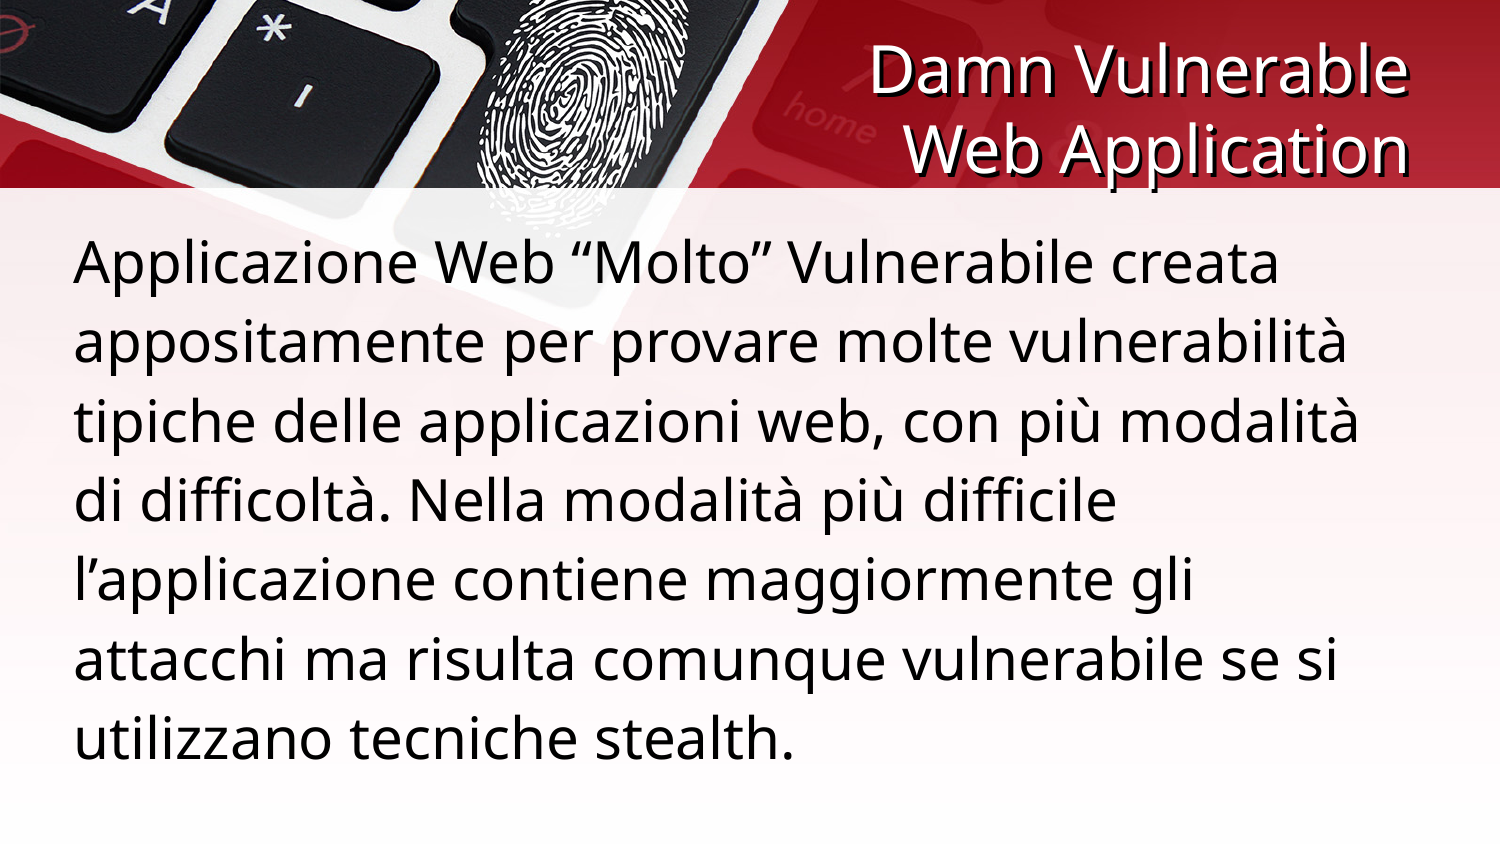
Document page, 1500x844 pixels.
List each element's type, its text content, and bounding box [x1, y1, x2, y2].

picture [0, 0, 1500, 844]
title Damn Vulnerable Web Application [73, 46, 1427, 168]
list Applicazione Web “Molto” Vulnerabile creata appositamente per provare molte vulnerabilità tipiche delle applicazioni web, con più modalità di difficoltà. Nella modalità più difficile l’applicazione contiene maggiormente gli attacchi ma risulta comunque vulnerabile se si utilizzano tecniche stealth. http://www.dvwa.co.uk/ [73, 221, 1418, 772]
